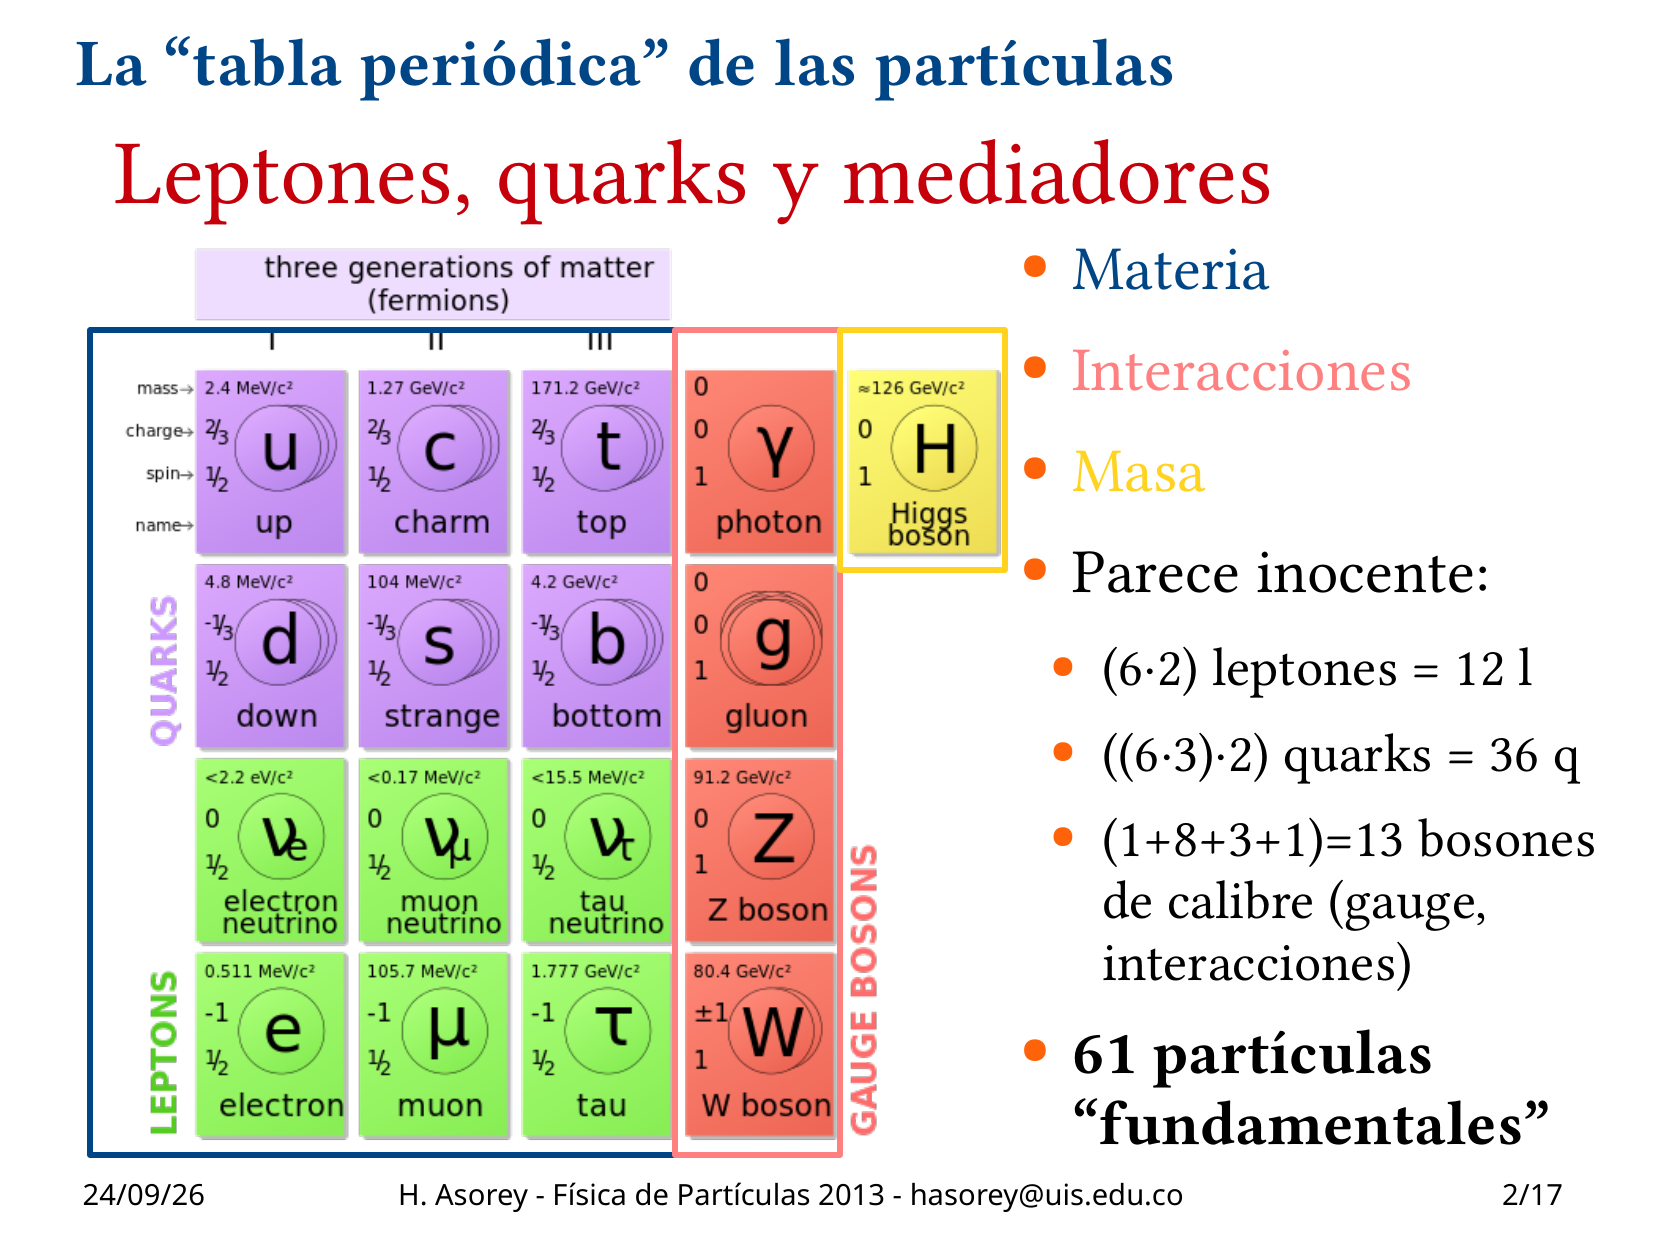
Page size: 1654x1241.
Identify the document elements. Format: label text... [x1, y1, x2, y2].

picture [74, 224, 990, 1171]
list Materia Interacciones Masa Parece inocente: (6·2) leptones = 12 l ((6·3)·2) quarks = 36 q (1+8+3+1)=13 bosones de calibre (gauge, interacciones) 61 partículas “fundamentales” [990, 233, 1621, 1238]
title La “tabla periódica” de las partículas [75, 13, 1564, 115]
picture [843, 333, 990, 567]
picture [678, 333, 837, 1152]
text_box Leptones, quarks y mediadores [100, 113, 1290, 234]
picture [93, 333, 672, 1152]
